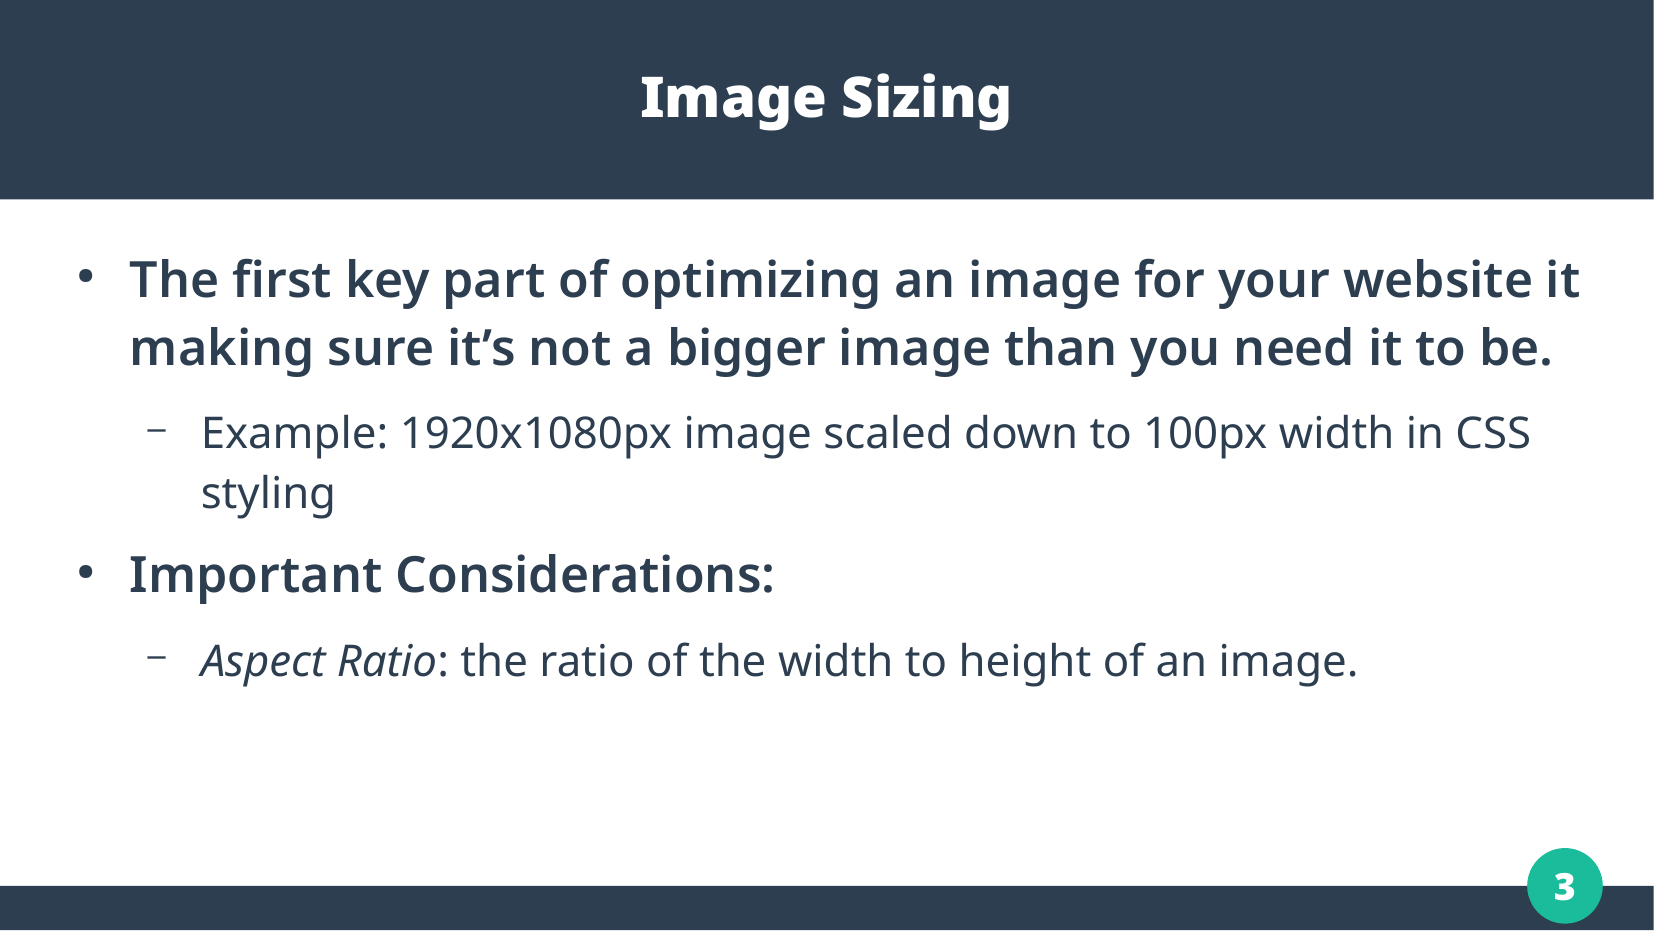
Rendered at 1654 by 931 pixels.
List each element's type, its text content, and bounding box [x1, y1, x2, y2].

title Image Sizing [59, 37, 1595, 155]
list The first key part of optimizing an image for your website it making sure it’s not a bigger image than you need it to be. Example: 1920x1080px image scaled down to 100px width in CSS styling Important Considerations: Aspect Ratio: the ratio of the width to height of an image. [59, 243, 1595, 864]
